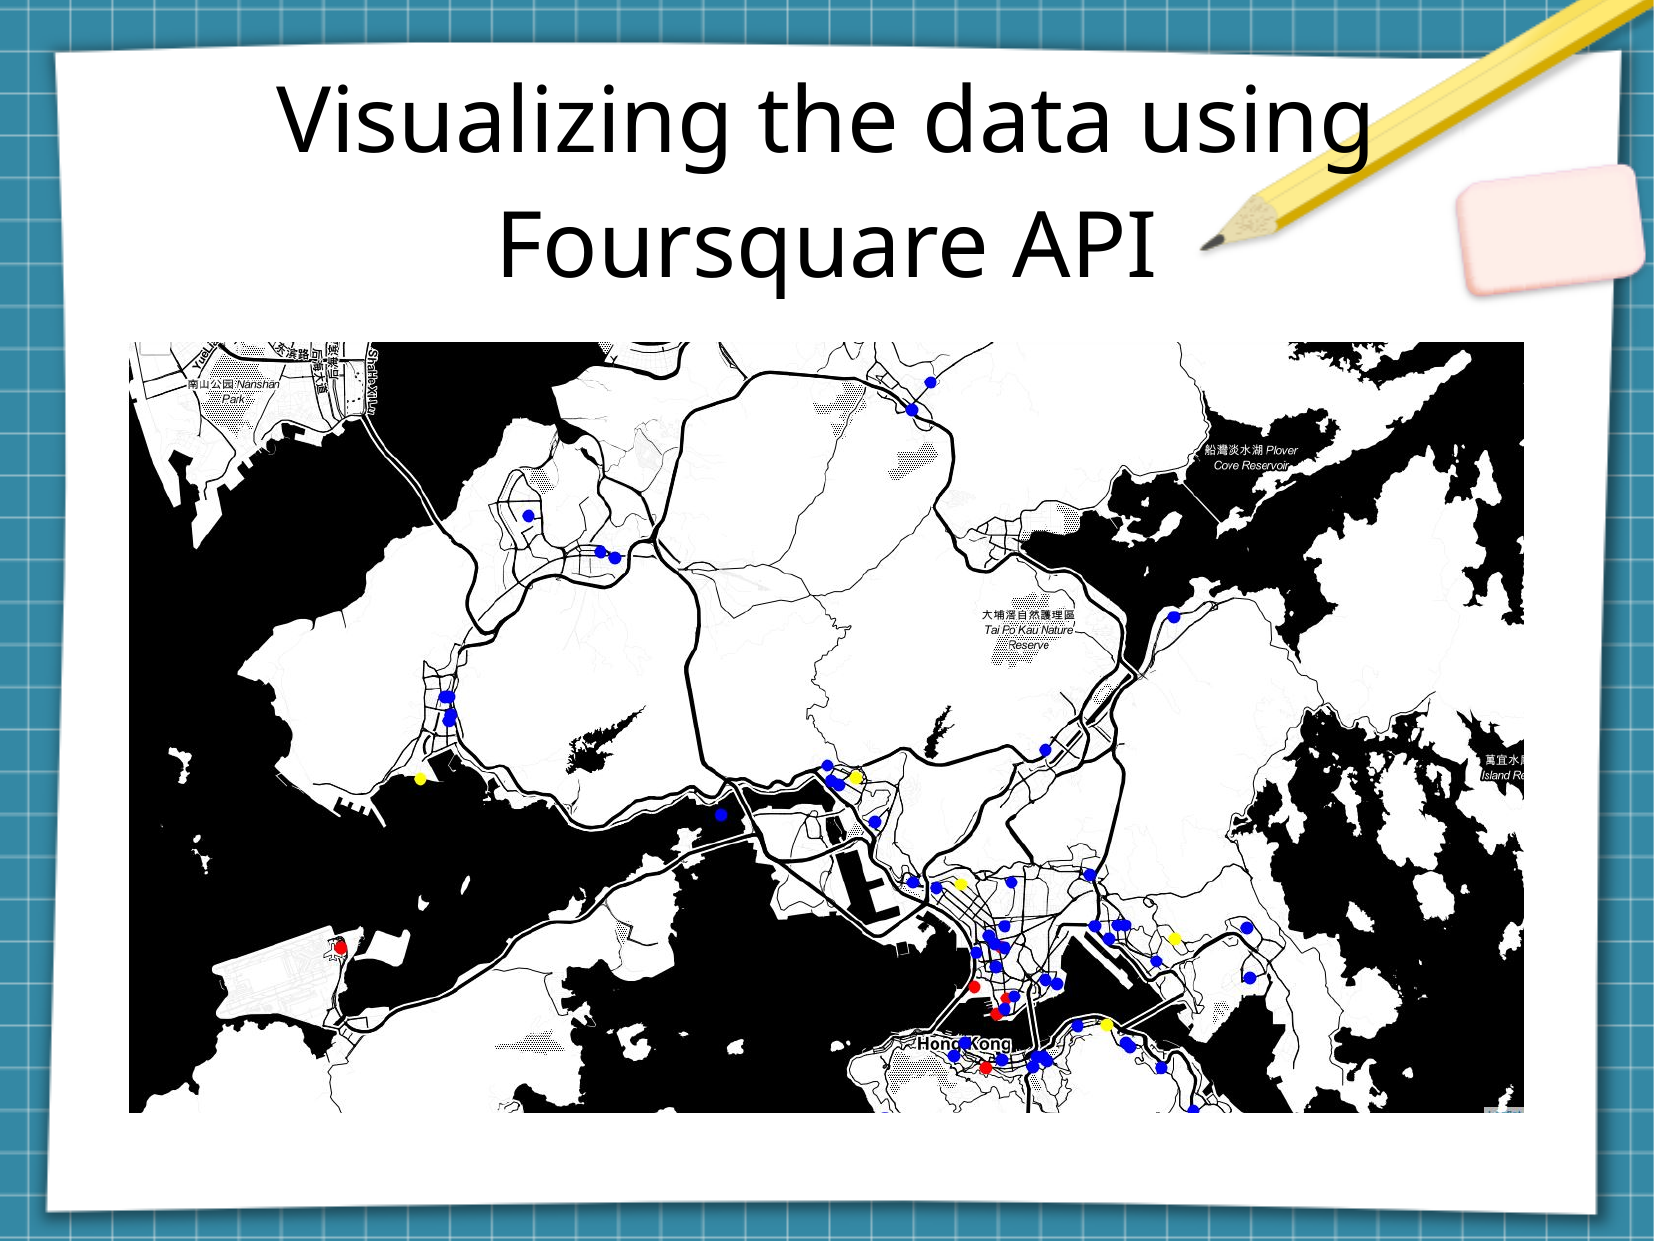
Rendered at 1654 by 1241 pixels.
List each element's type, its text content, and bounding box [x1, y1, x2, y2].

title Visualizing the data using Foursquare API [82, 76, 1571, 284]
picture [0, 0, 1654, 1241]
